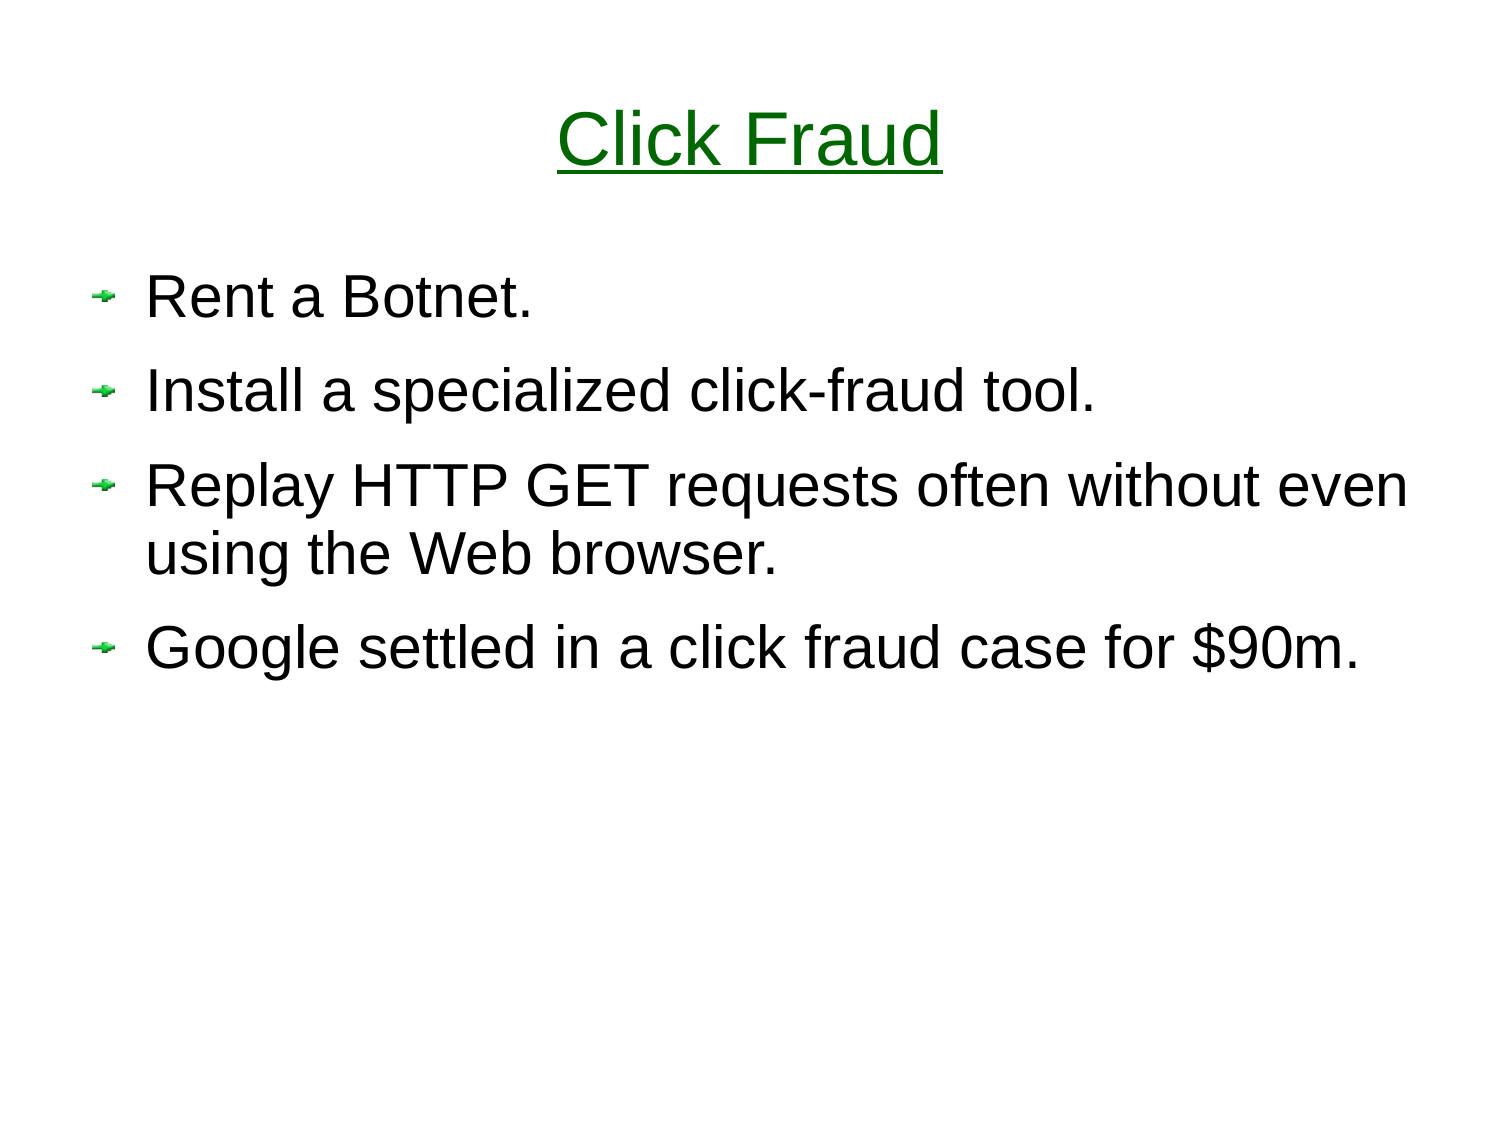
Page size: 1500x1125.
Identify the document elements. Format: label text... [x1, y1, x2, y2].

title Click Fraud [75, 45, 1425, 233]
list Rent a Botnet. Install a specialized click-fraud tool. Replay HTTP GET requests often without even using the Web browser. Google settled in a click fraud case for $90m. [75, 262, 1425, 1006]
